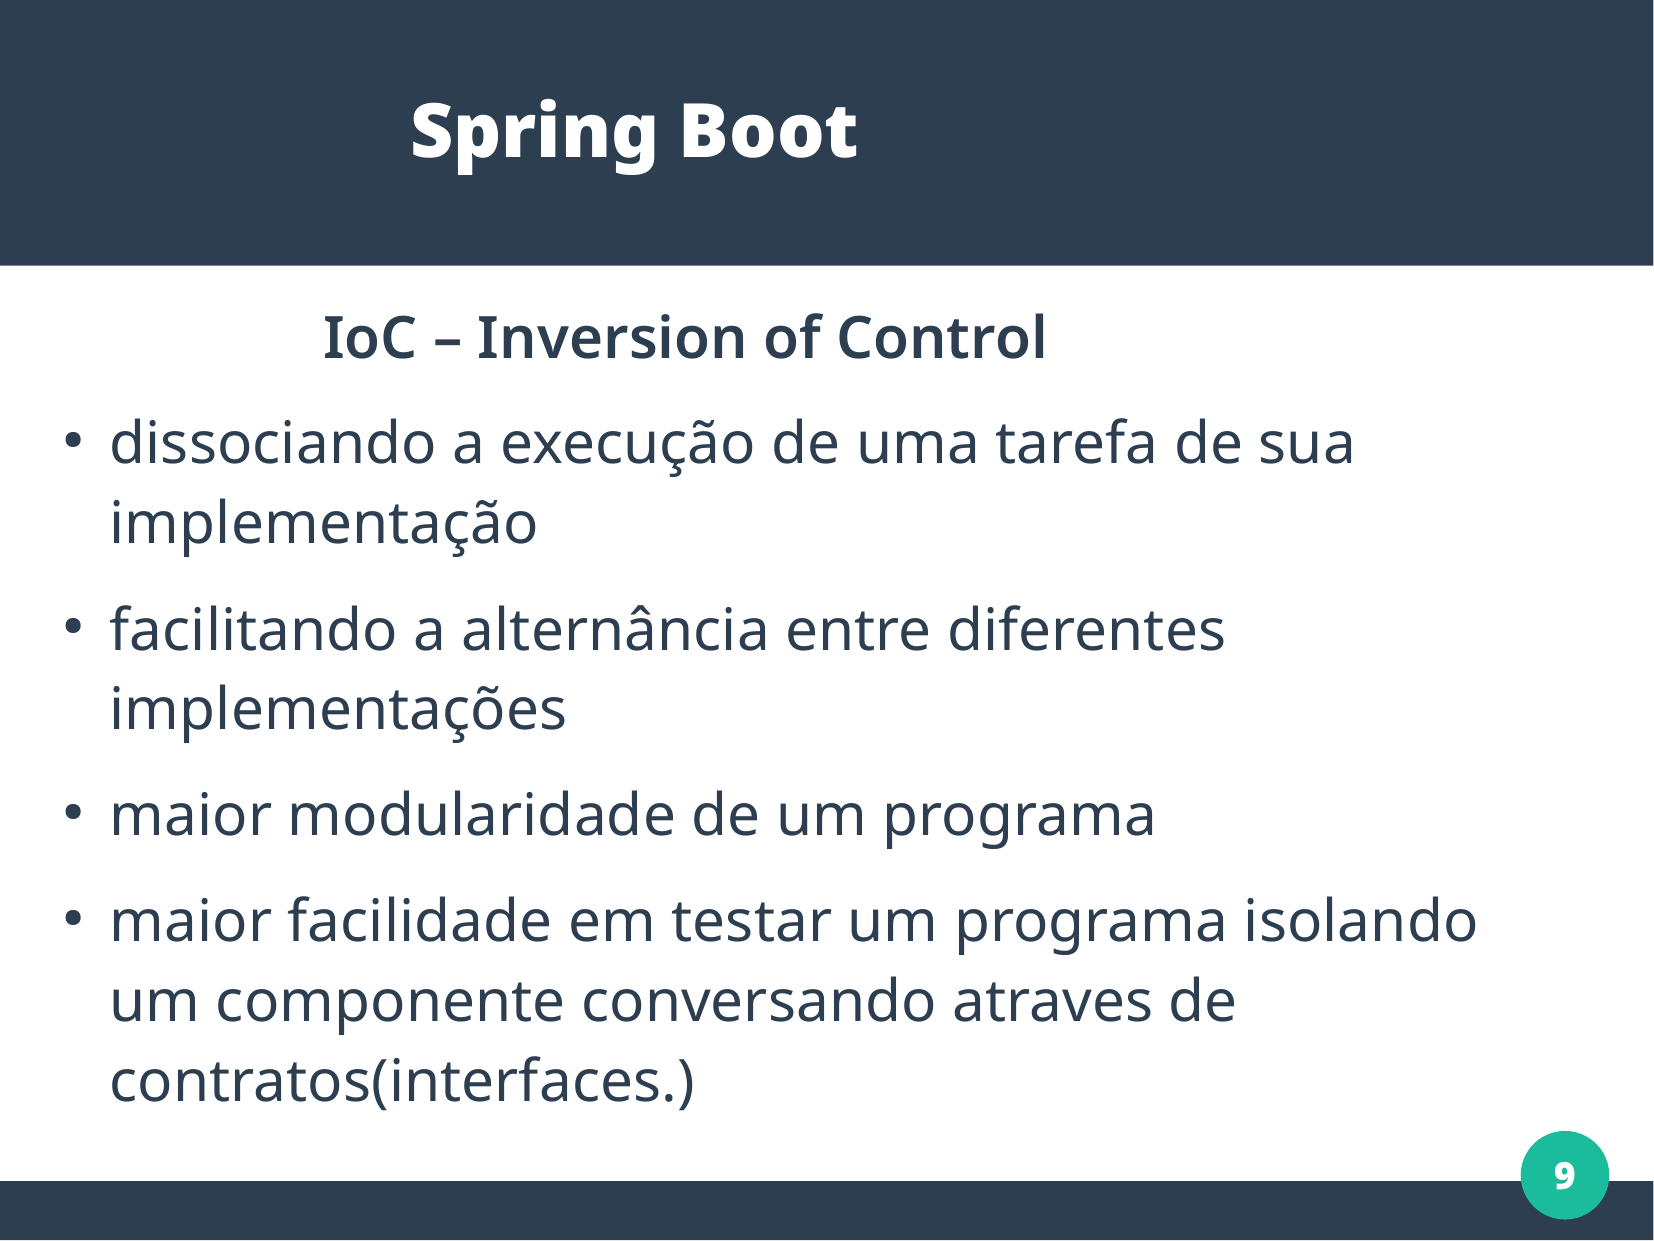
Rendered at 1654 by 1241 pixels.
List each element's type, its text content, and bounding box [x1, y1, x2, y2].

title Spring Boot [59, 49, 1595, 207]
list IoC – Inversion of Control dissociando a execução de uma tarefa de sua implementação facilitando a alternância entre diferentes implementações maior modularidade de um programa maior facilidade em testar um programa isolando um componente conversando atraves de contratos(interfaces.) [47, 295, 1583, 1123]
